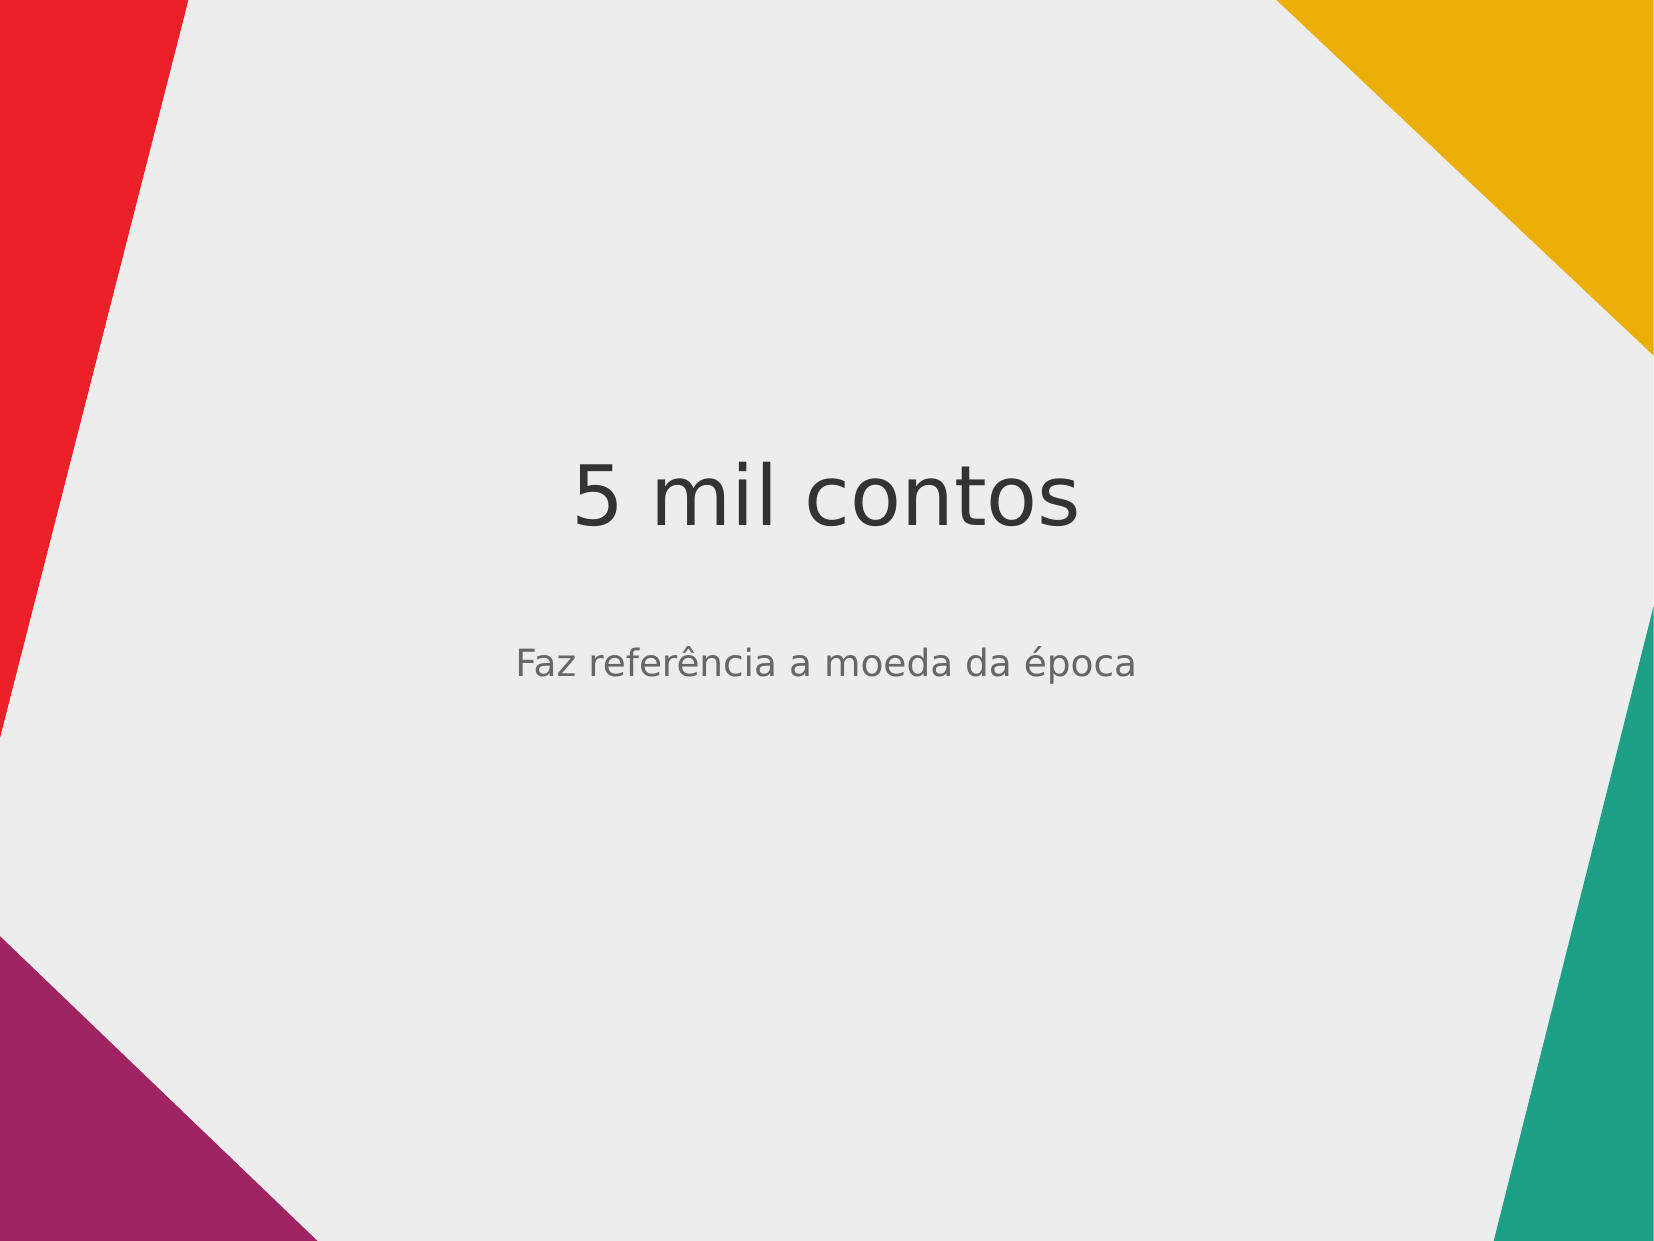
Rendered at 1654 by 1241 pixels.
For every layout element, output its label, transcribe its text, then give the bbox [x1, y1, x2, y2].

text_box Faz referência a moeda da época [114, 296, 1539, 1027]
